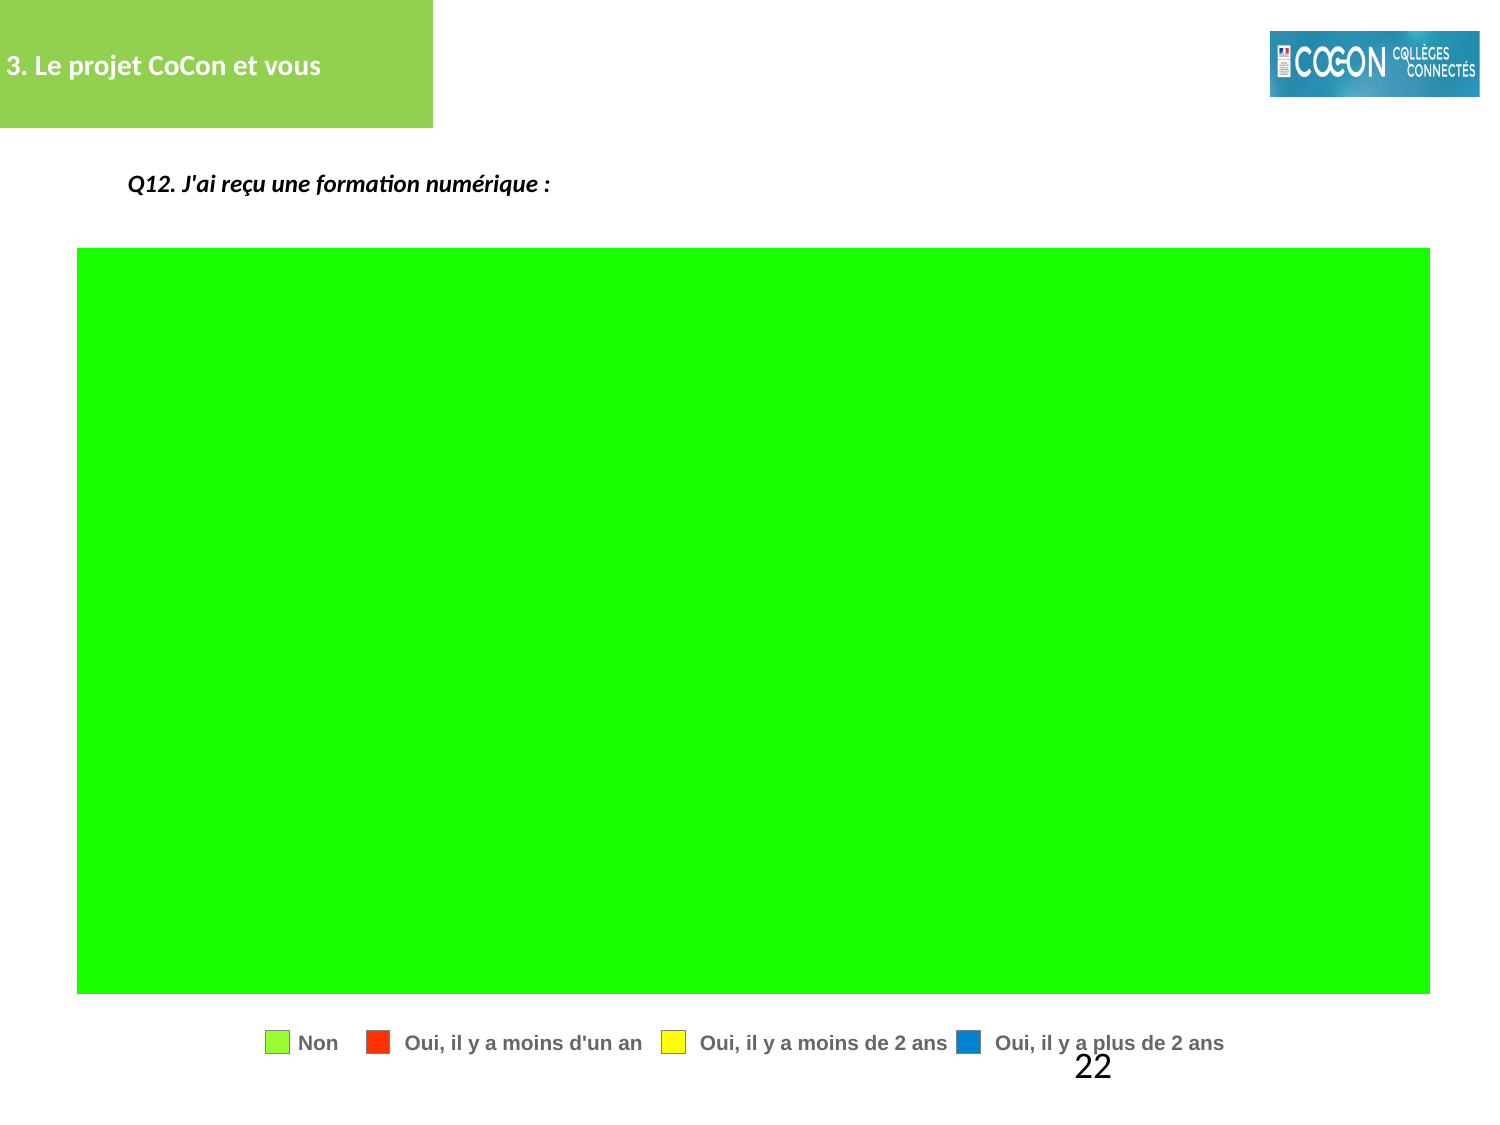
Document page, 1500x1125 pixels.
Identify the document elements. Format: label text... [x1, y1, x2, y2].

text_box [265, 1030, 283, 1054]
text_box Oui, il y a moins d'un an [389, 1024, 668, 1064]
picture [1269, 31, 1480, 97]
text_box Non [283, 1024, 361, 1064]
text_box [366, 1030, 389, 1054]
text_box Oui, il y a plus de 2 ans [980, 1024, 1247, 1064]
text_box <numéro> [1059, 1042, 1397, 1103]
text_box Oui, il y a moins de 2 ans [685, 1024, 963, 1064]
text_box [668, 1030, 685, 1054]
picture [77, 248, 1430, 994]
text_box Q12. J'ai reçu une formation numérique : [112, 166, 1407, 221]
text_box [963, 1030, 980, 1054]
text_box 3. Le projet CoCon et vous [0, 0, 434, 129]
